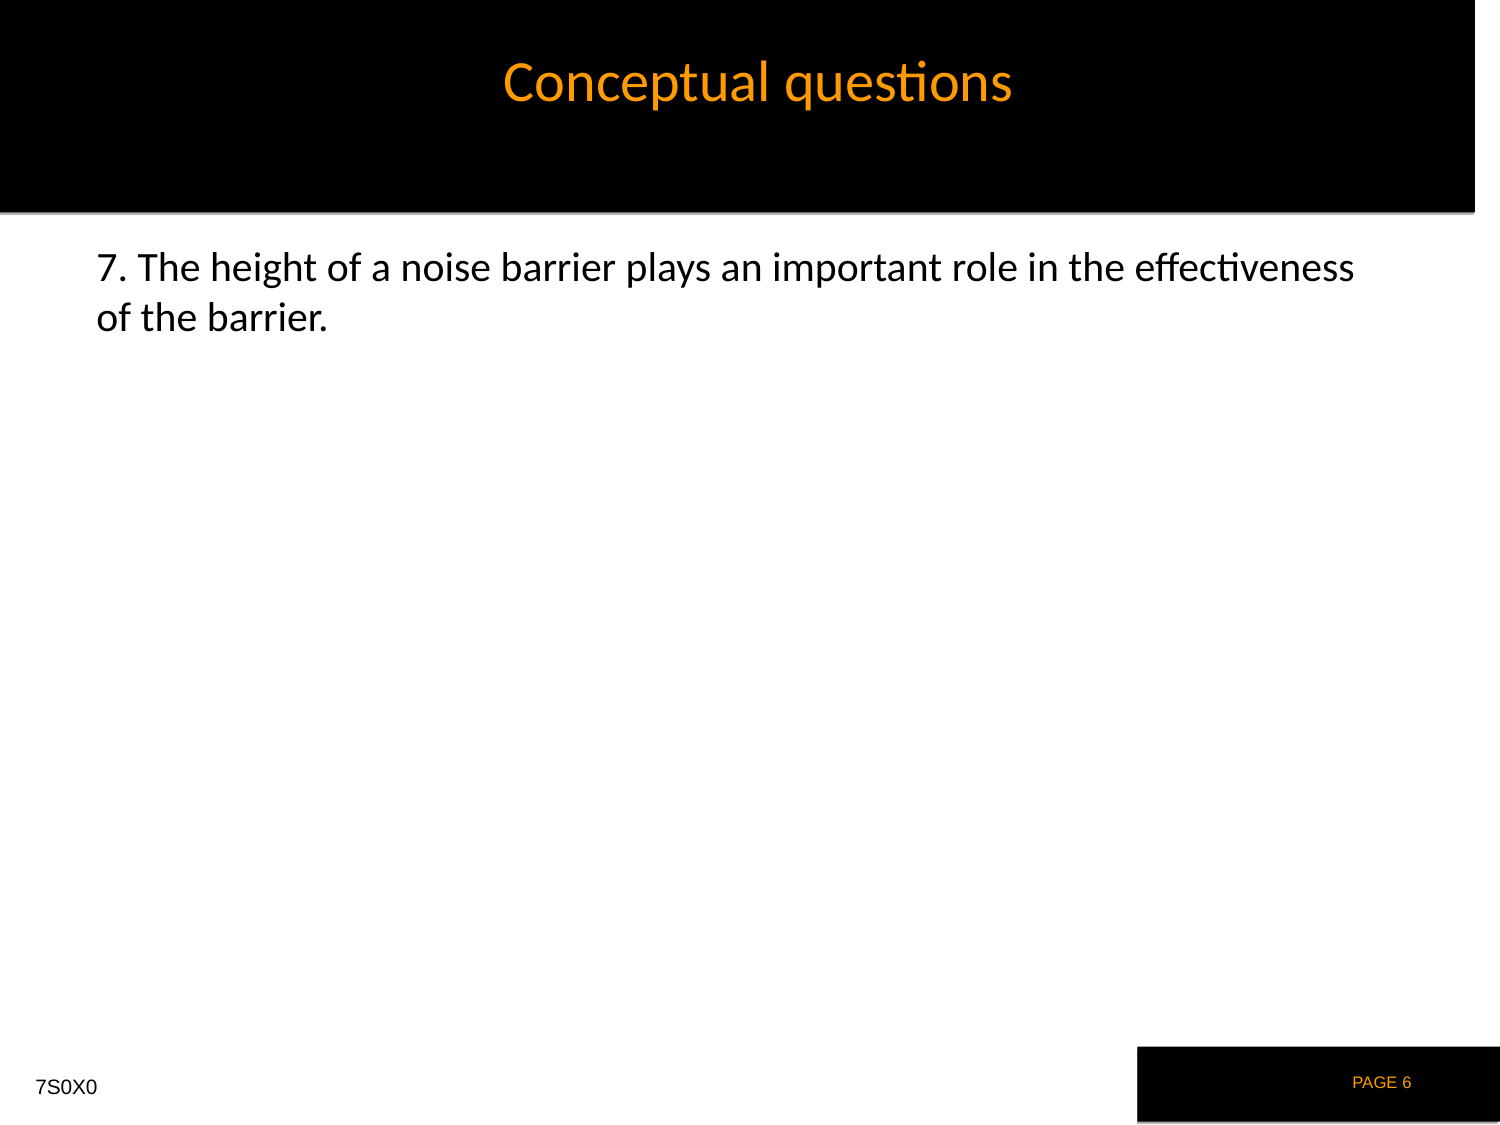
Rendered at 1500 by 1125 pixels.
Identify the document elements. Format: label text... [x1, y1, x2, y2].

list 7. The height of a noise barrier plays an important role in the effectiveness of the barrier. [81, 232, 1394, 736]
text_box 7S0X0 [35, 1070, 626, 1102]
title Conceptual questions [100, 35, 1417, 187]
text_box [0, 0, 1475, 213]
text_box [1137, 1046, 1500, 1122]
text_box PAGE 6 [1352, 1066, 1453, 1098]
